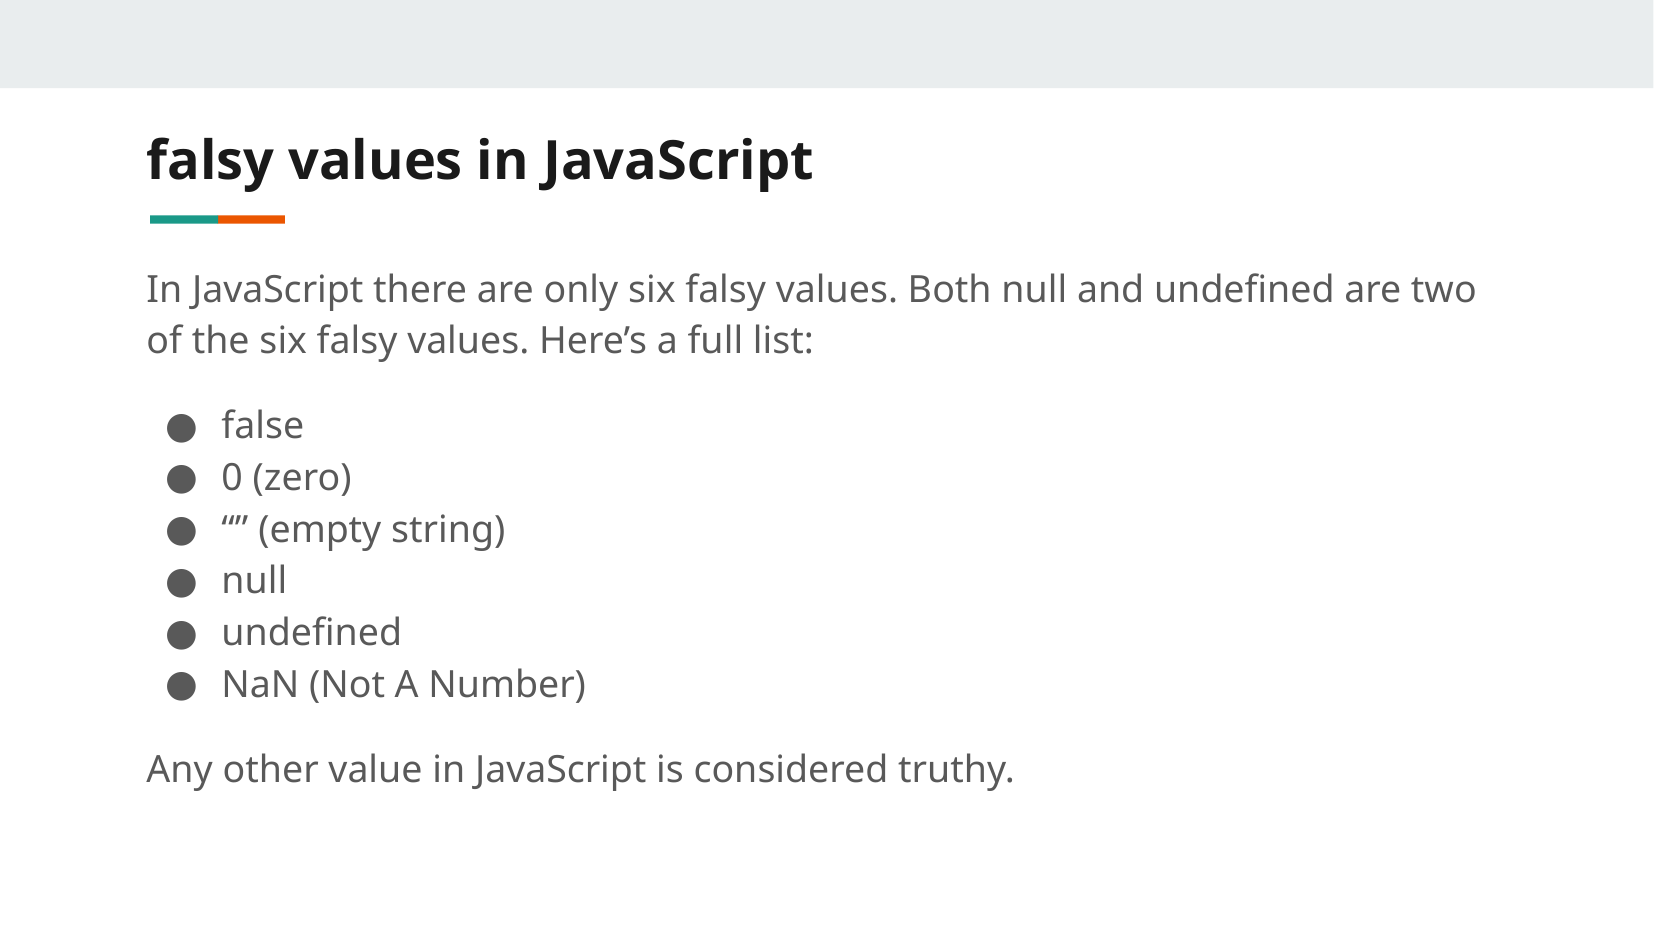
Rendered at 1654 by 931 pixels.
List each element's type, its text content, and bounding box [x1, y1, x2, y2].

list In JavaScript there are only six falsy values. Both null and undefined are two of the six falsy values. Here’s a full list: false 0 (zero) “” (empty string) null undefined NaN (Not A Number) Any other value in JavaScript is considered truthy. [131, 242, 1522, 867]
title falsy values in JavaScript [131, 110, 1522, 208]
